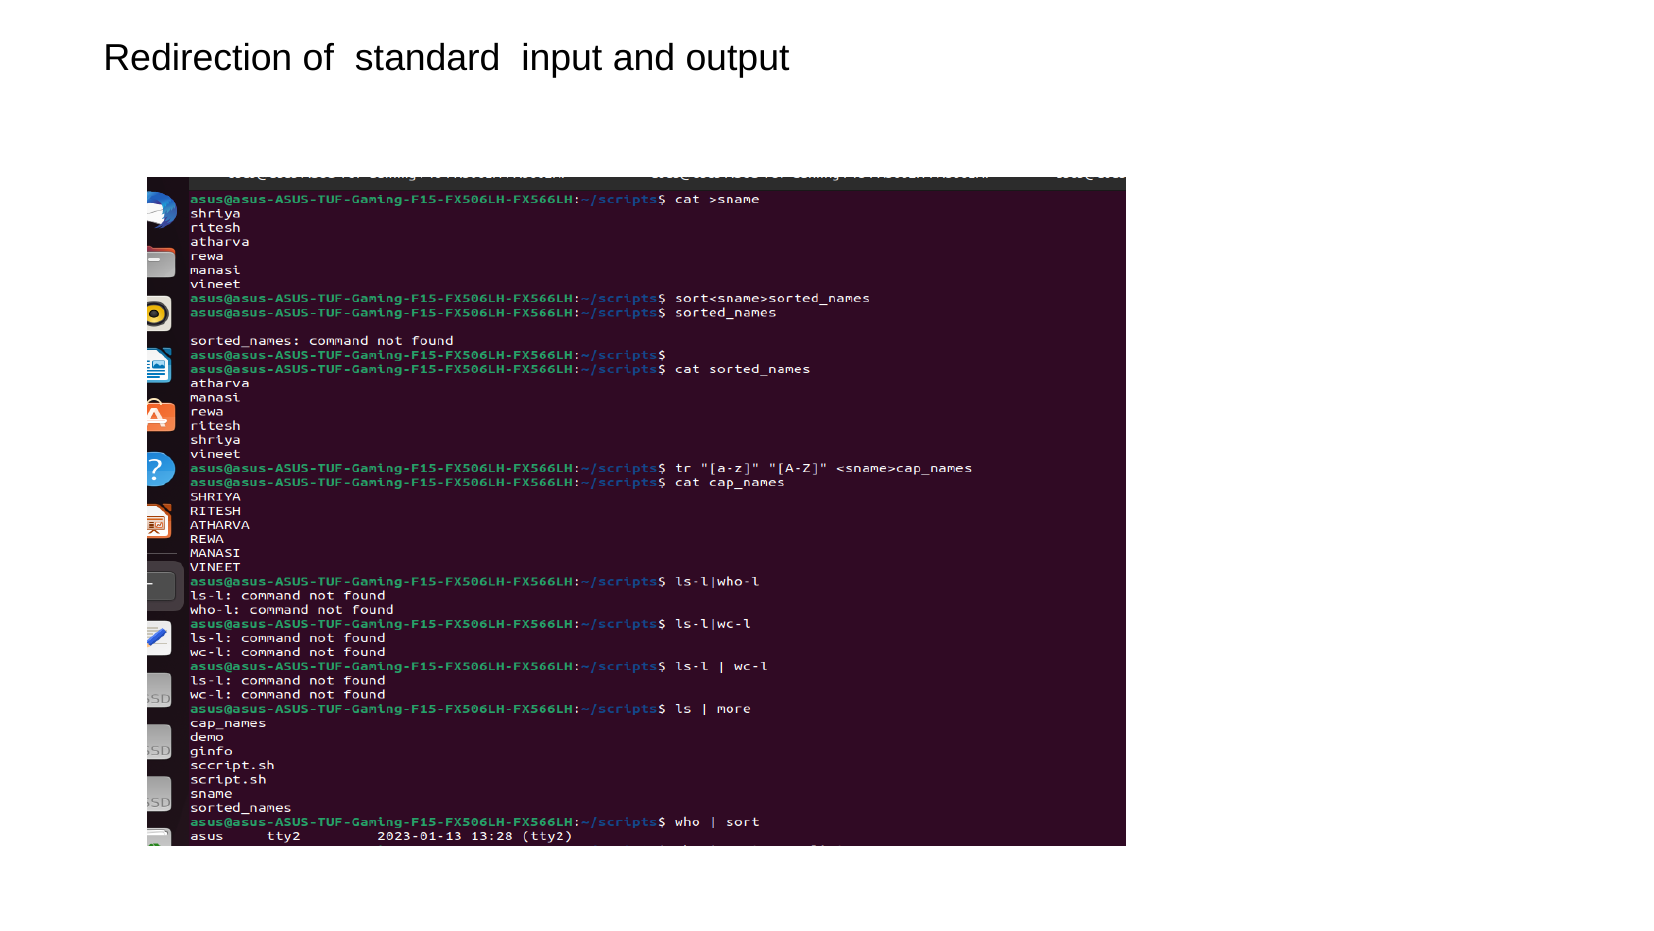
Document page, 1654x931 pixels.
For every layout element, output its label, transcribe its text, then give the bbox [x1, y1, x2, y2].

text_box Redirection of standard input and output [88, 29, 1595, 87]
picture [147, 177, 1126, 846]
